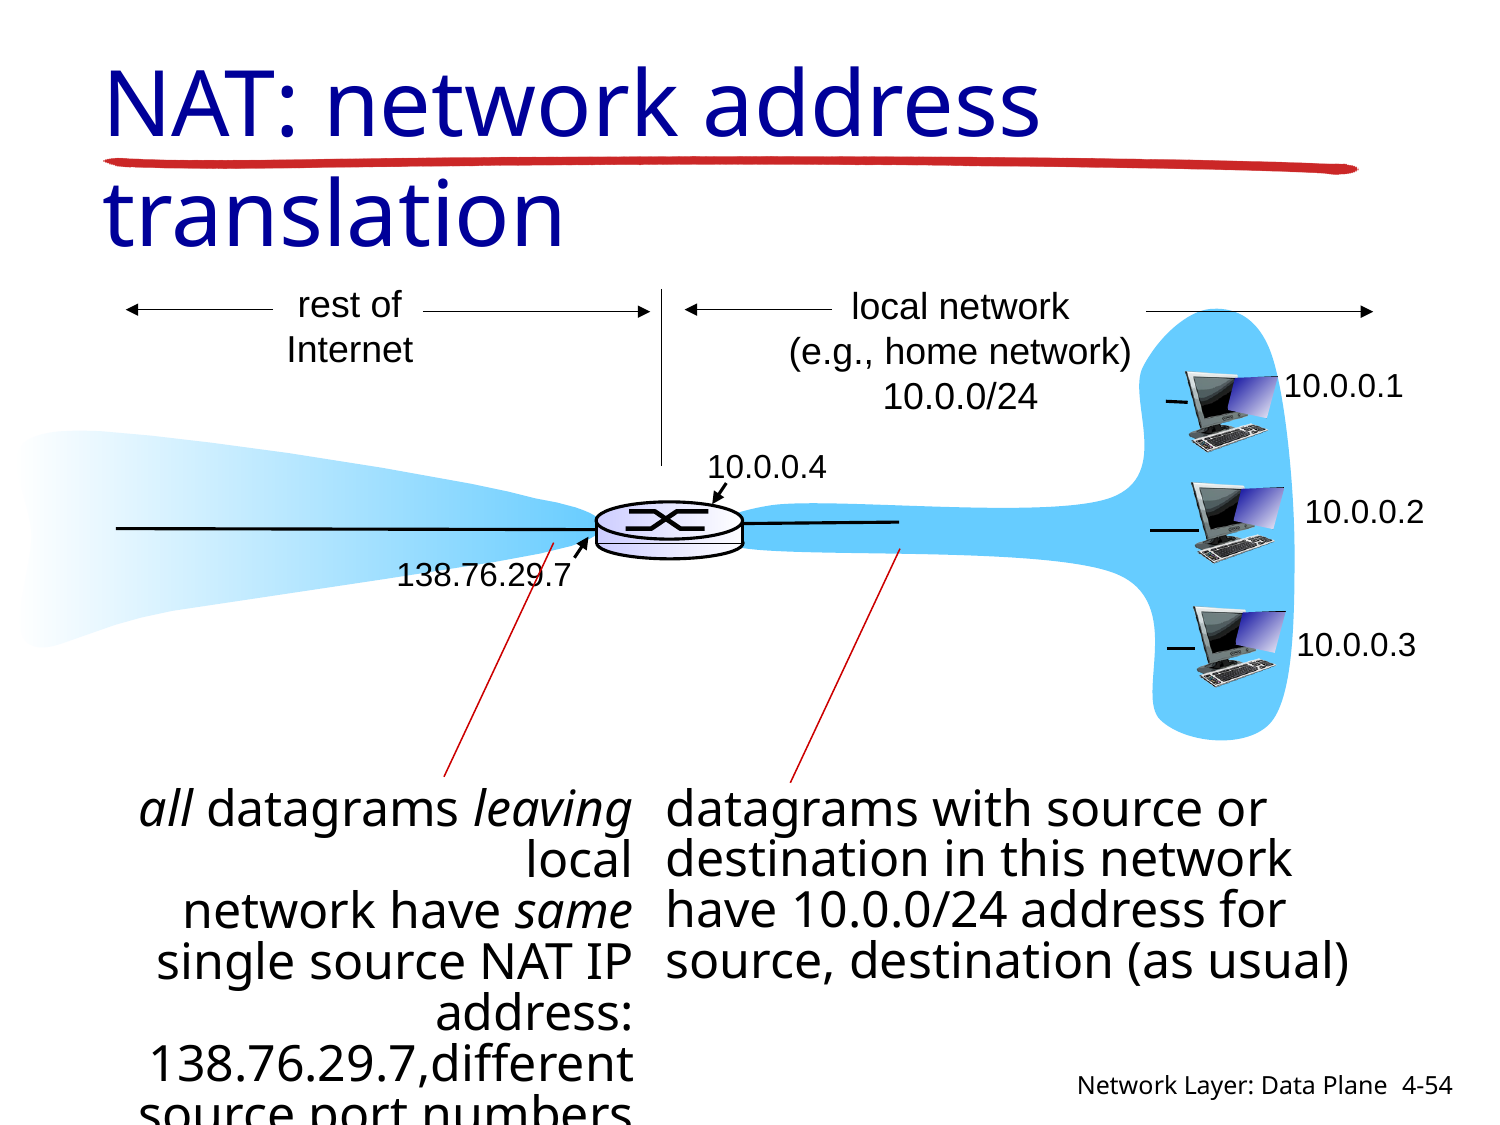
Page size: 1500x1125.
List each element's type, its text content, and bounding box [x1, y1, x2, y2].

text_box datagrams with source or destination in this network have 10.0.0/24 address for source, destination (as usual) [650, 777, 1365, 997]
text_box 138.76.29.7 [381, 545, 551, 601]
picture [1188, 478, 1295, 571]
text_box [1234, 610, 1286, 653]
title NAT: network address translation [87, 37, 1415, 187]
text_box 10.0.0.4 [692, 437, 843, 493]
picture [98, 151, 1373, 180]
text_box [1233, 487, 1285, 530]
text_box 138.76.29.7 [528, 545, 588, 601]
text_box all datagrams leaving local network have same single source NAT IP address: 138.76.29.7,different source port numbers [44, 778, 649, 1125]
text_box rest of Internet [271, 272, 429, 378]
text_box 10.0.0.1 [1268, 356, 1419, 412]
text_box [1226, 376, 1279, 419]
text_box 10.0.0.2 [1295, 483, 1440, 538]
text_box 10.0.0.3 [1296, 615, 1432, 671]
slide_number 4-13 [1387, 1062, 1480, 1107]
text_box local network (e.g., home network) 10.0.0/24 [773, 274, 1148, 425]
picture [1182, 367, 1288, 460]
text_box [16, 312, 1295, 741]
picture [1190, 602, 1296, 694]
footer Network Layer: Data Plane [1045, 1062, 1404, 1102]
